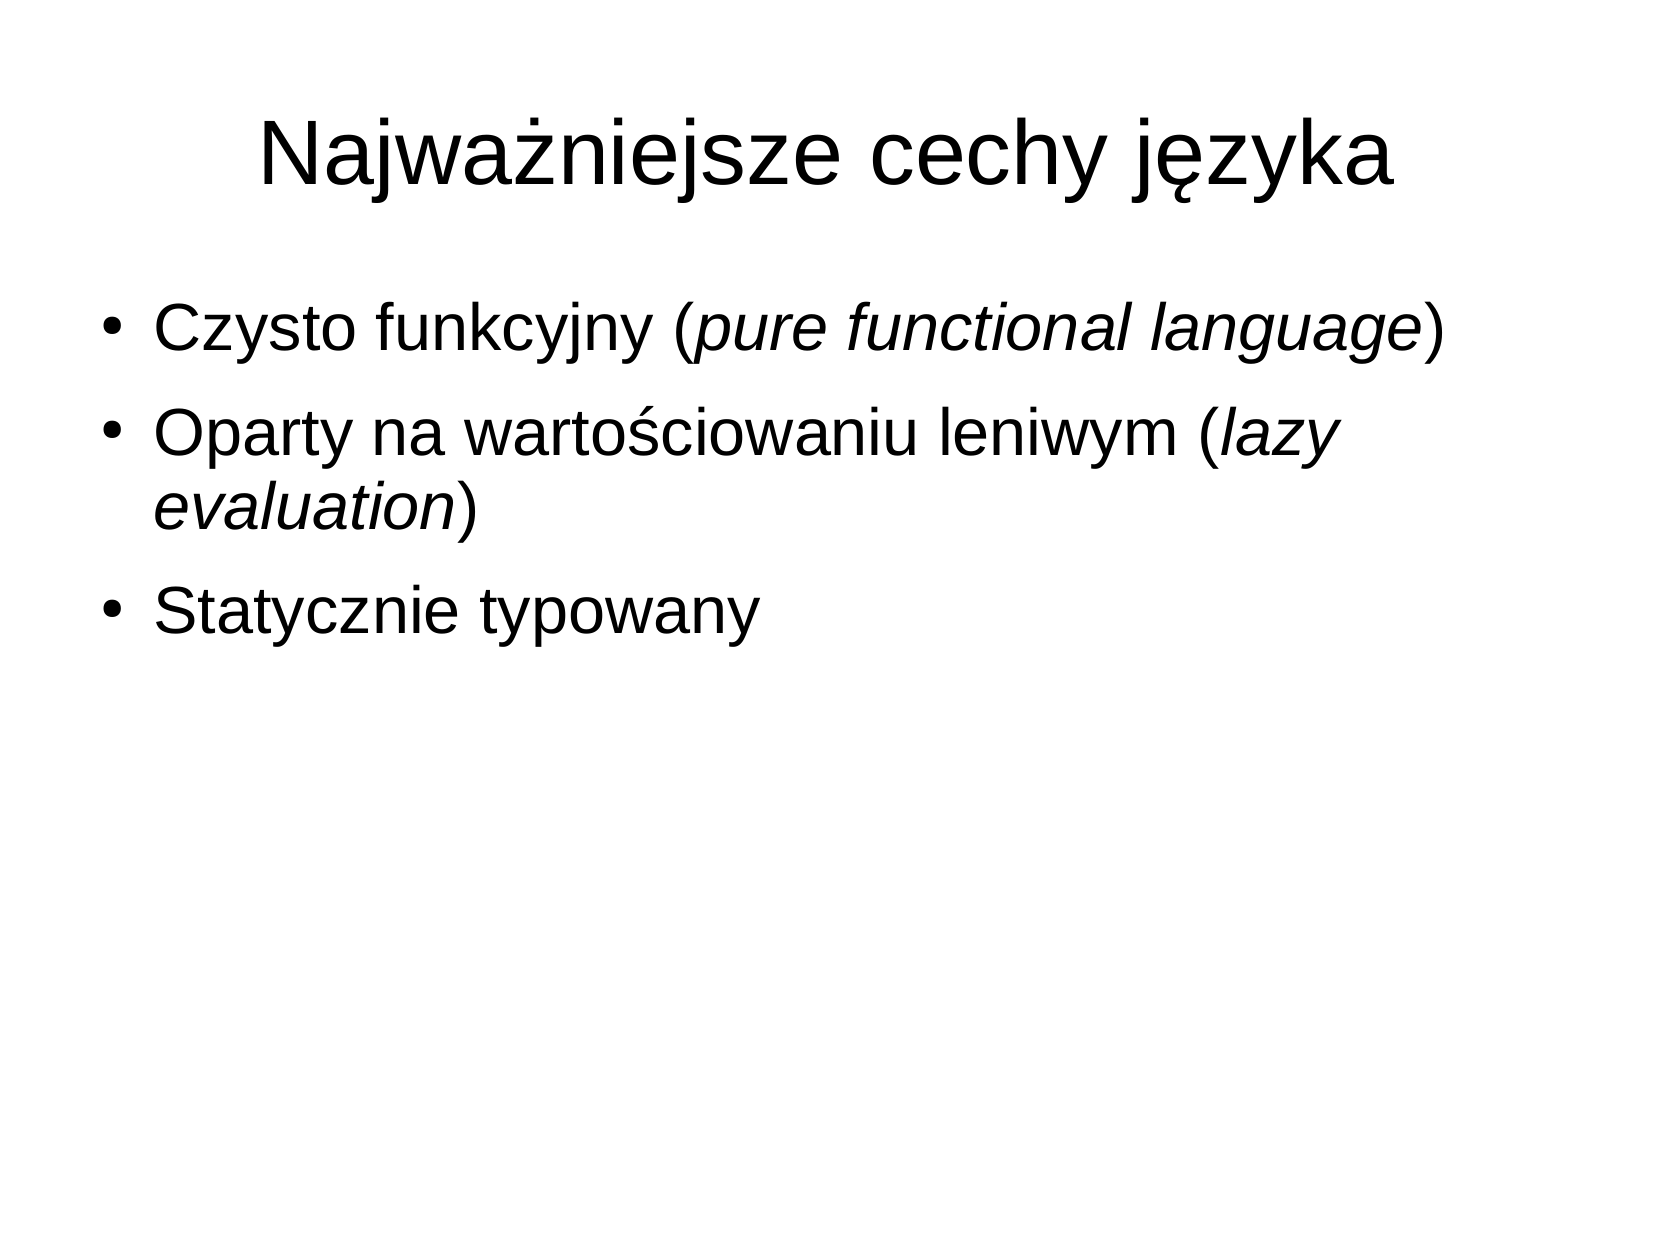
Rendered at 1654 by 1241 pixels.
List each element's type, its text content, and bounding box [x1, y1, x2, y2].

title Najważniejsze cechy języka [82, 49, 1571, 257]
list Czysto funkcyjny (pure functional language) Oparty na wartościowaniu leniwym (lazy evaluation) Statycznie typowany [82, 290, 1571, 1010]
